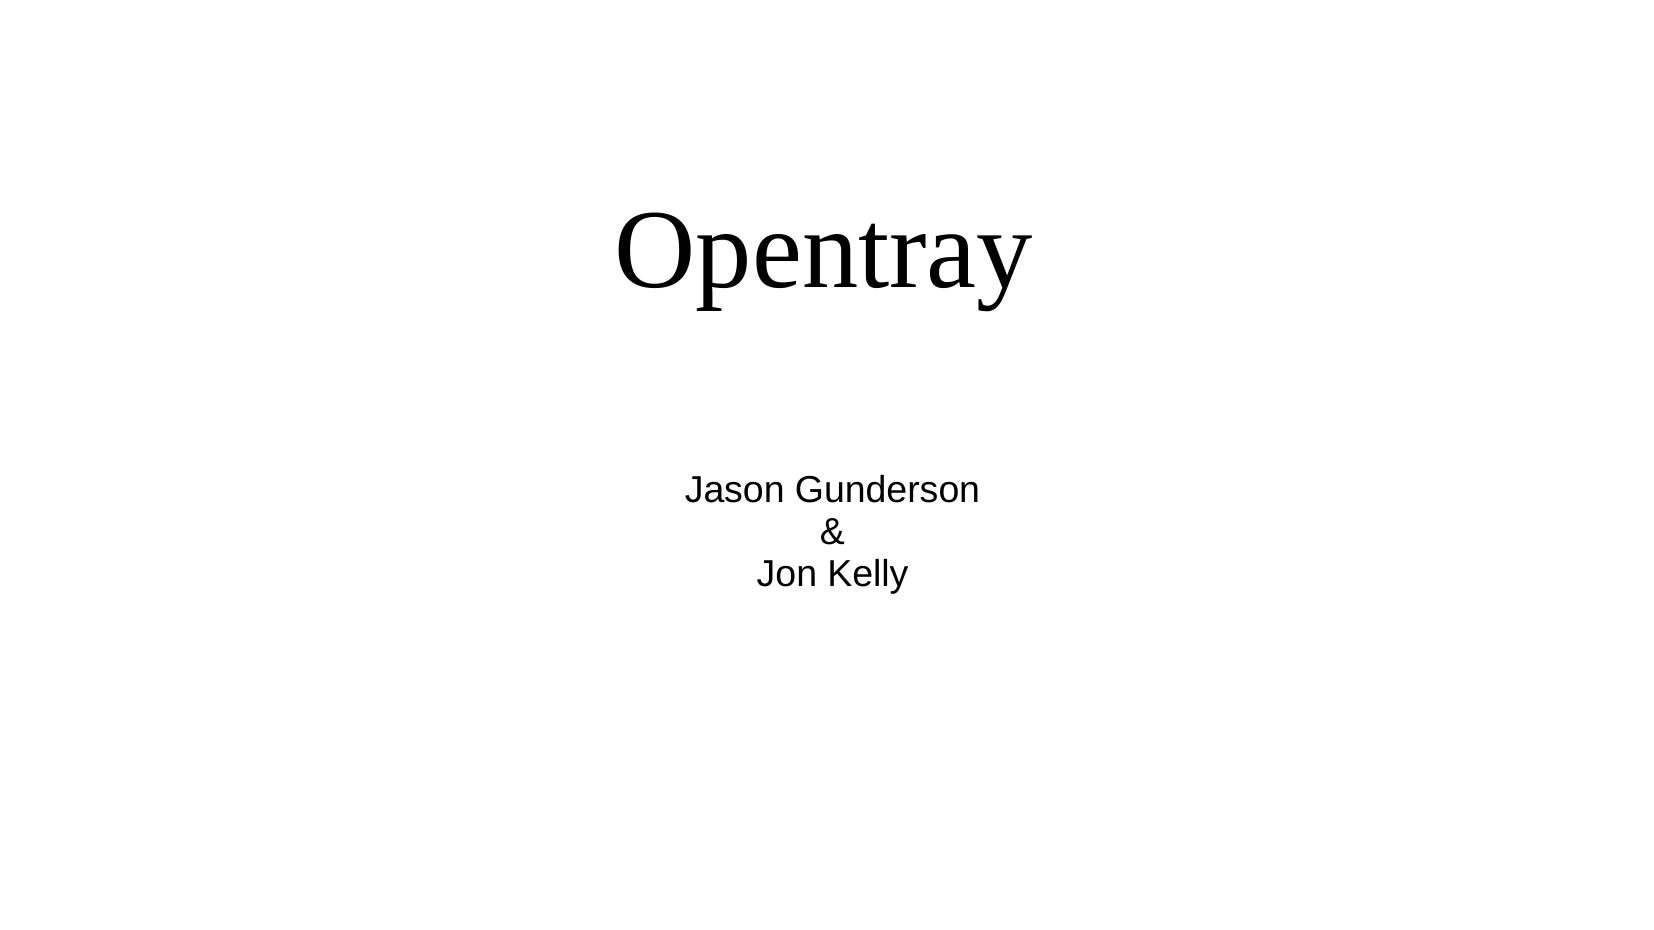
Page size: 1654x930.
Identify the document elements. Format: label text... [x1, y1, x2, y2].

text_box Jason Gunderson & Jon Kelly [570, 461, 1096, 603]
text_box Opentray [600, 180, 1126, 321]
